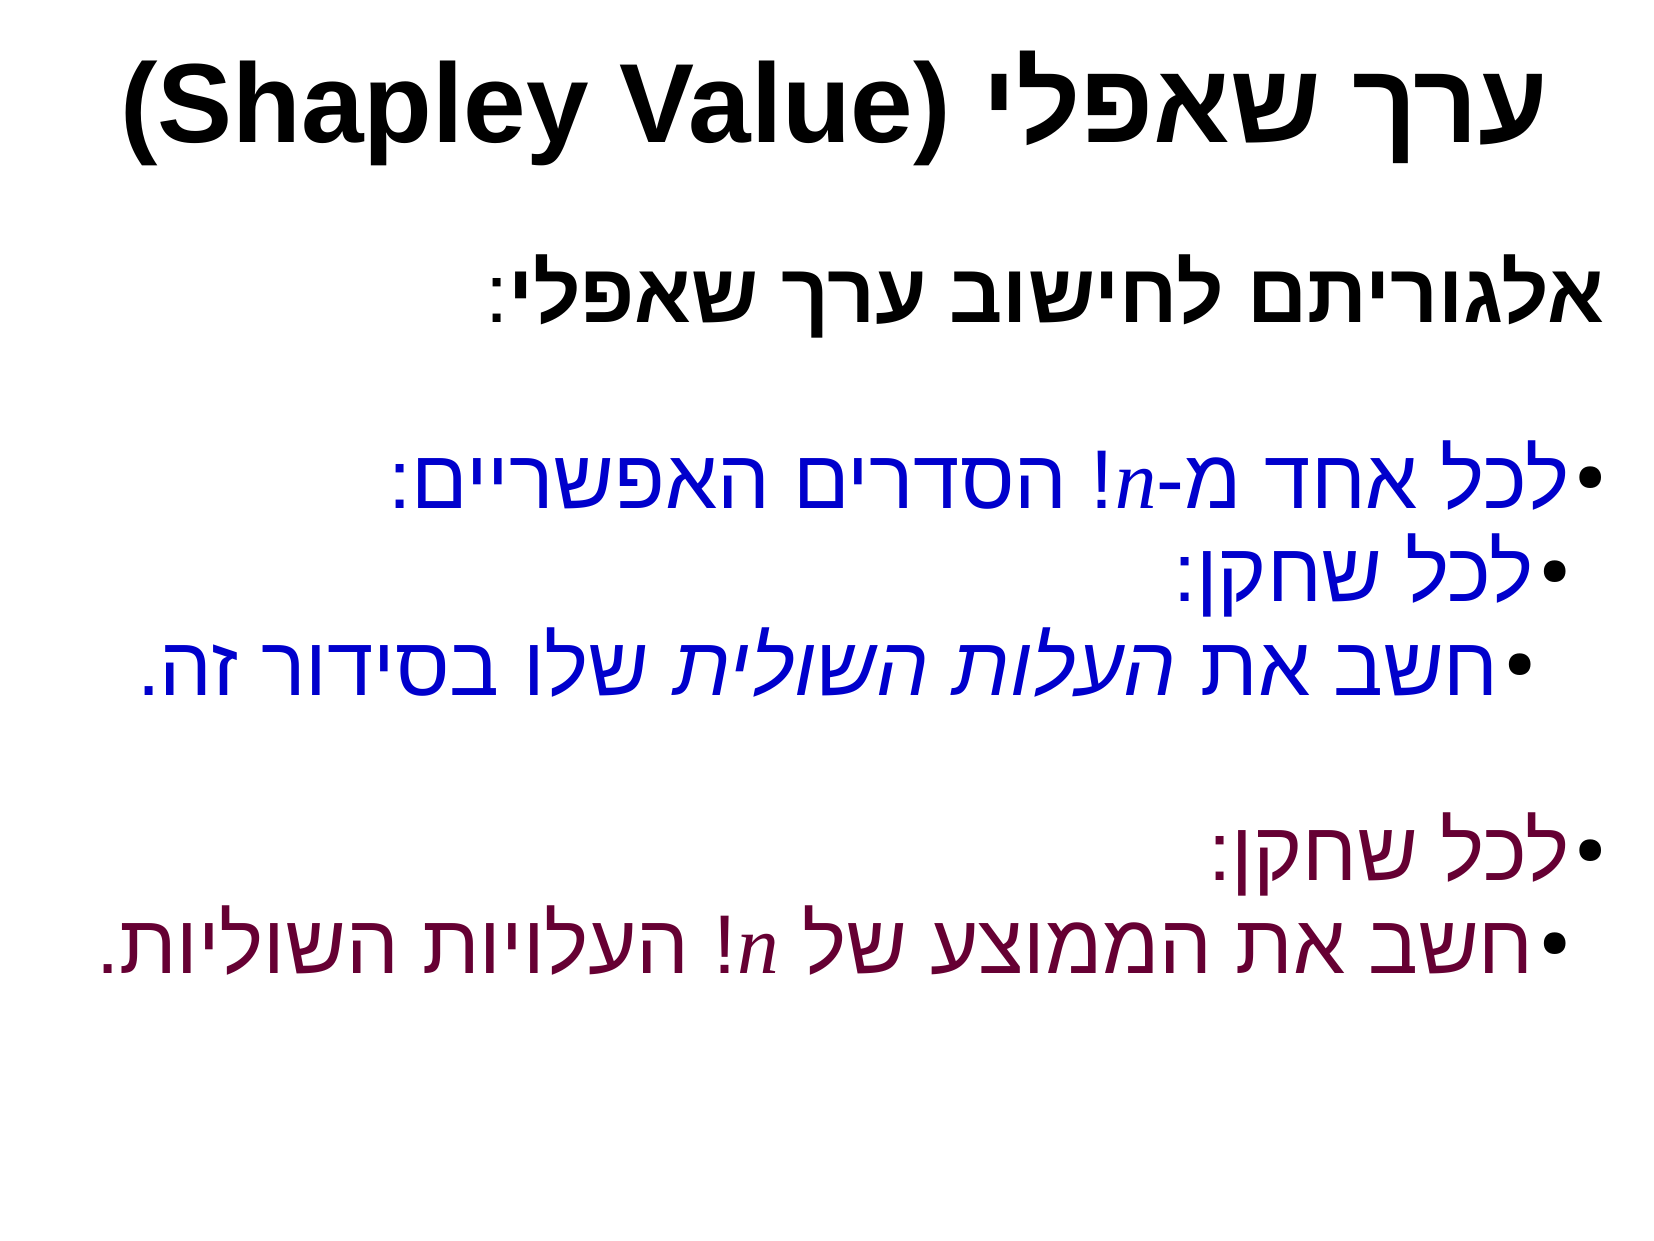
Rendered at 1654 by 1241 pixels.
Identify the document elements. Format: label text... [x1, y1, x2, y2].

text_box אלגוריתם לחישוב ערך שאפלי: לכל אחד מ-n! הסדרים האפשריים: לכל שחקן: חשב את העלות השולית שלו בסידור זה. לכל שחקן: חשב את הממוצע של n! העלויות השוליות. [30, 240, 1621, 1186]
title ערך שאפלי (Shapley Value) [15, 0, 1654, 215]
